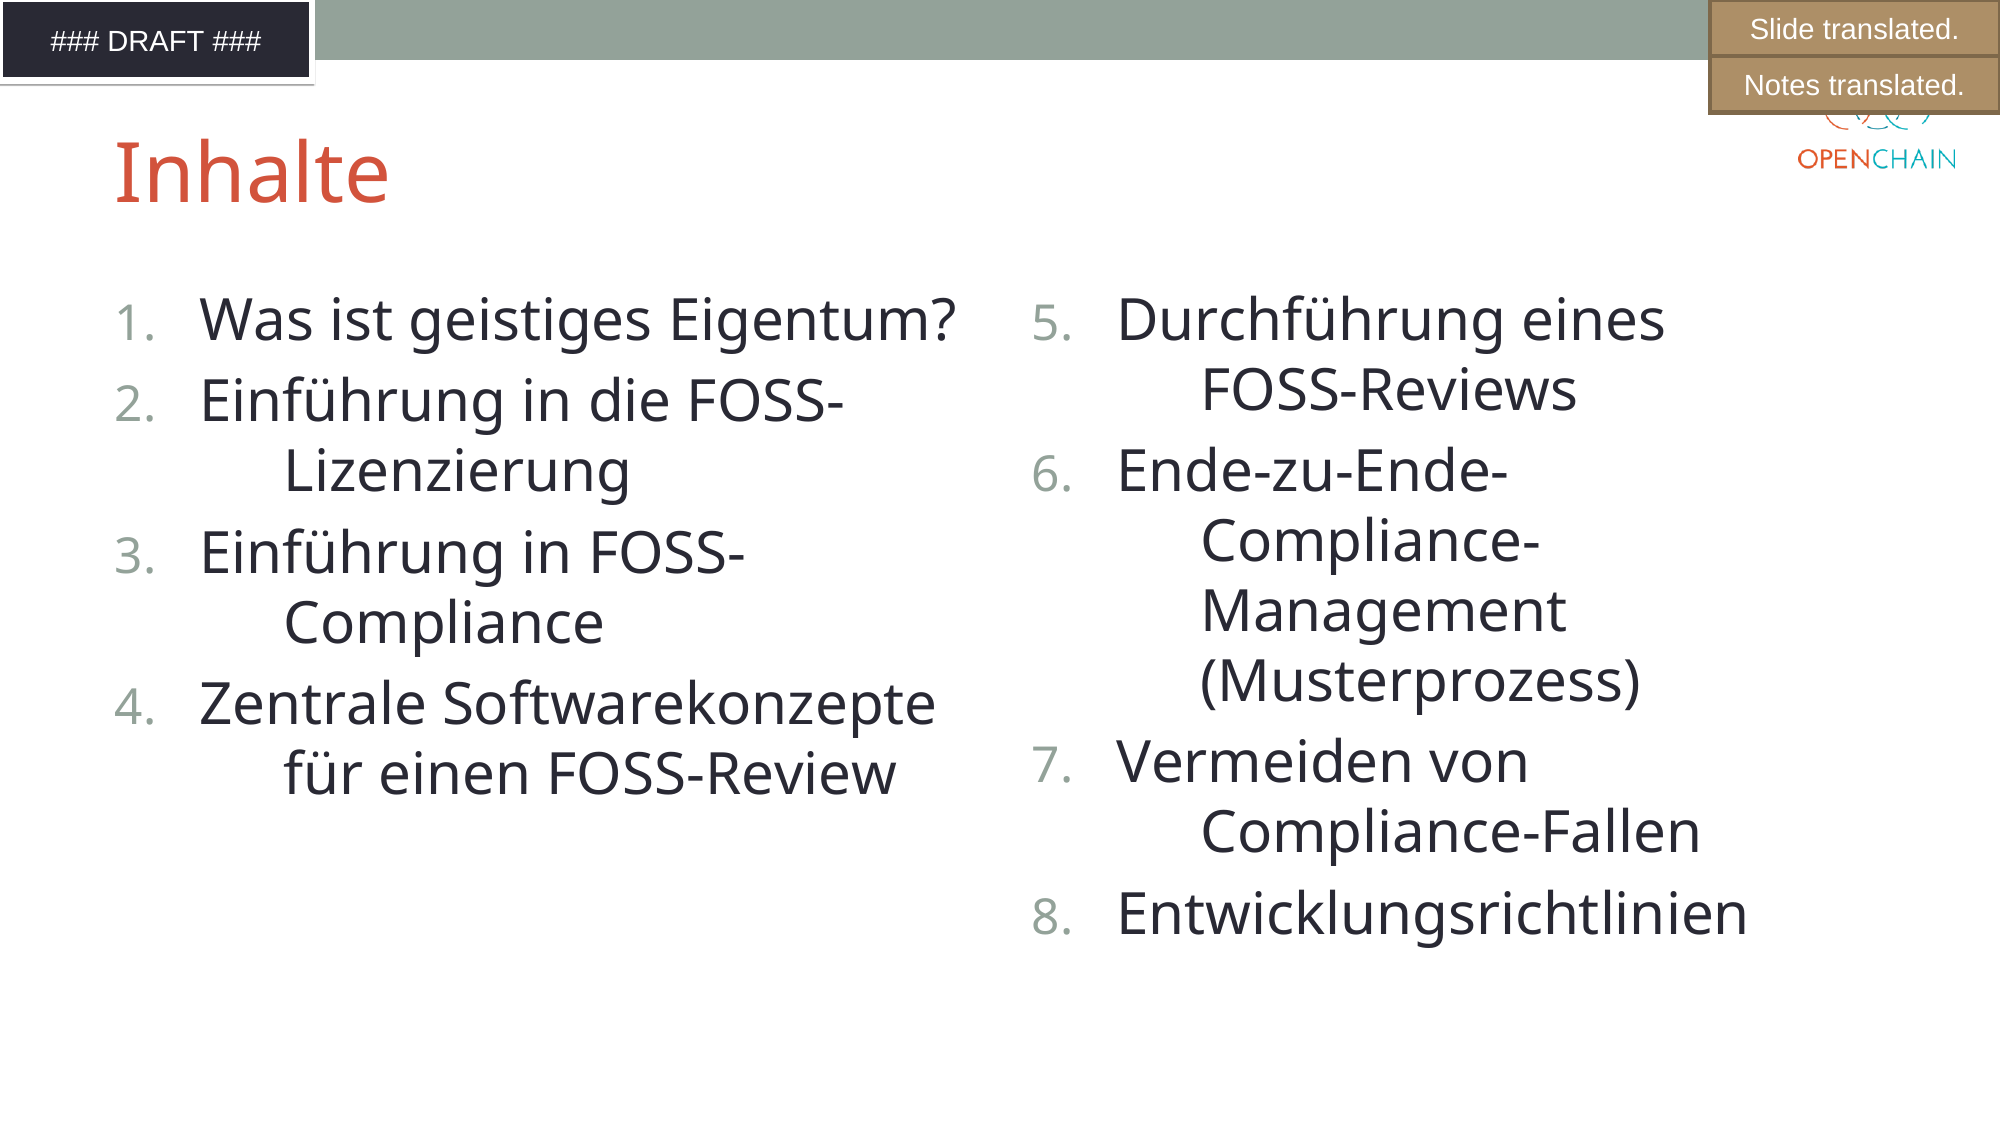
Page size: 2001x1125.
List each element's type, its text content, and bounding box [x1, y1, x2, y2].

title Inhalte [99, 87, 1900, 251]
list Durchführung eines FOSS-Reviews Ende-zu-Ende- Compliance-Management (Musterprozess) Vermeiden von Compliance-Fallen Entwicklungsrichtlinien [1016, 274, 1901, 1049]
text_box Notes translated. [1710, 56, 2000, 113]
list Was ist geistiges Eigentum? Einführung in die FOSS-Lizenzierung Einführung in FOSS-Compliance Zentrale Softwarekonzepte für einen FOSS-Review [99, 274, 984, 1049]
text_box Slide translated. [1710, 0, 2000, 56]
